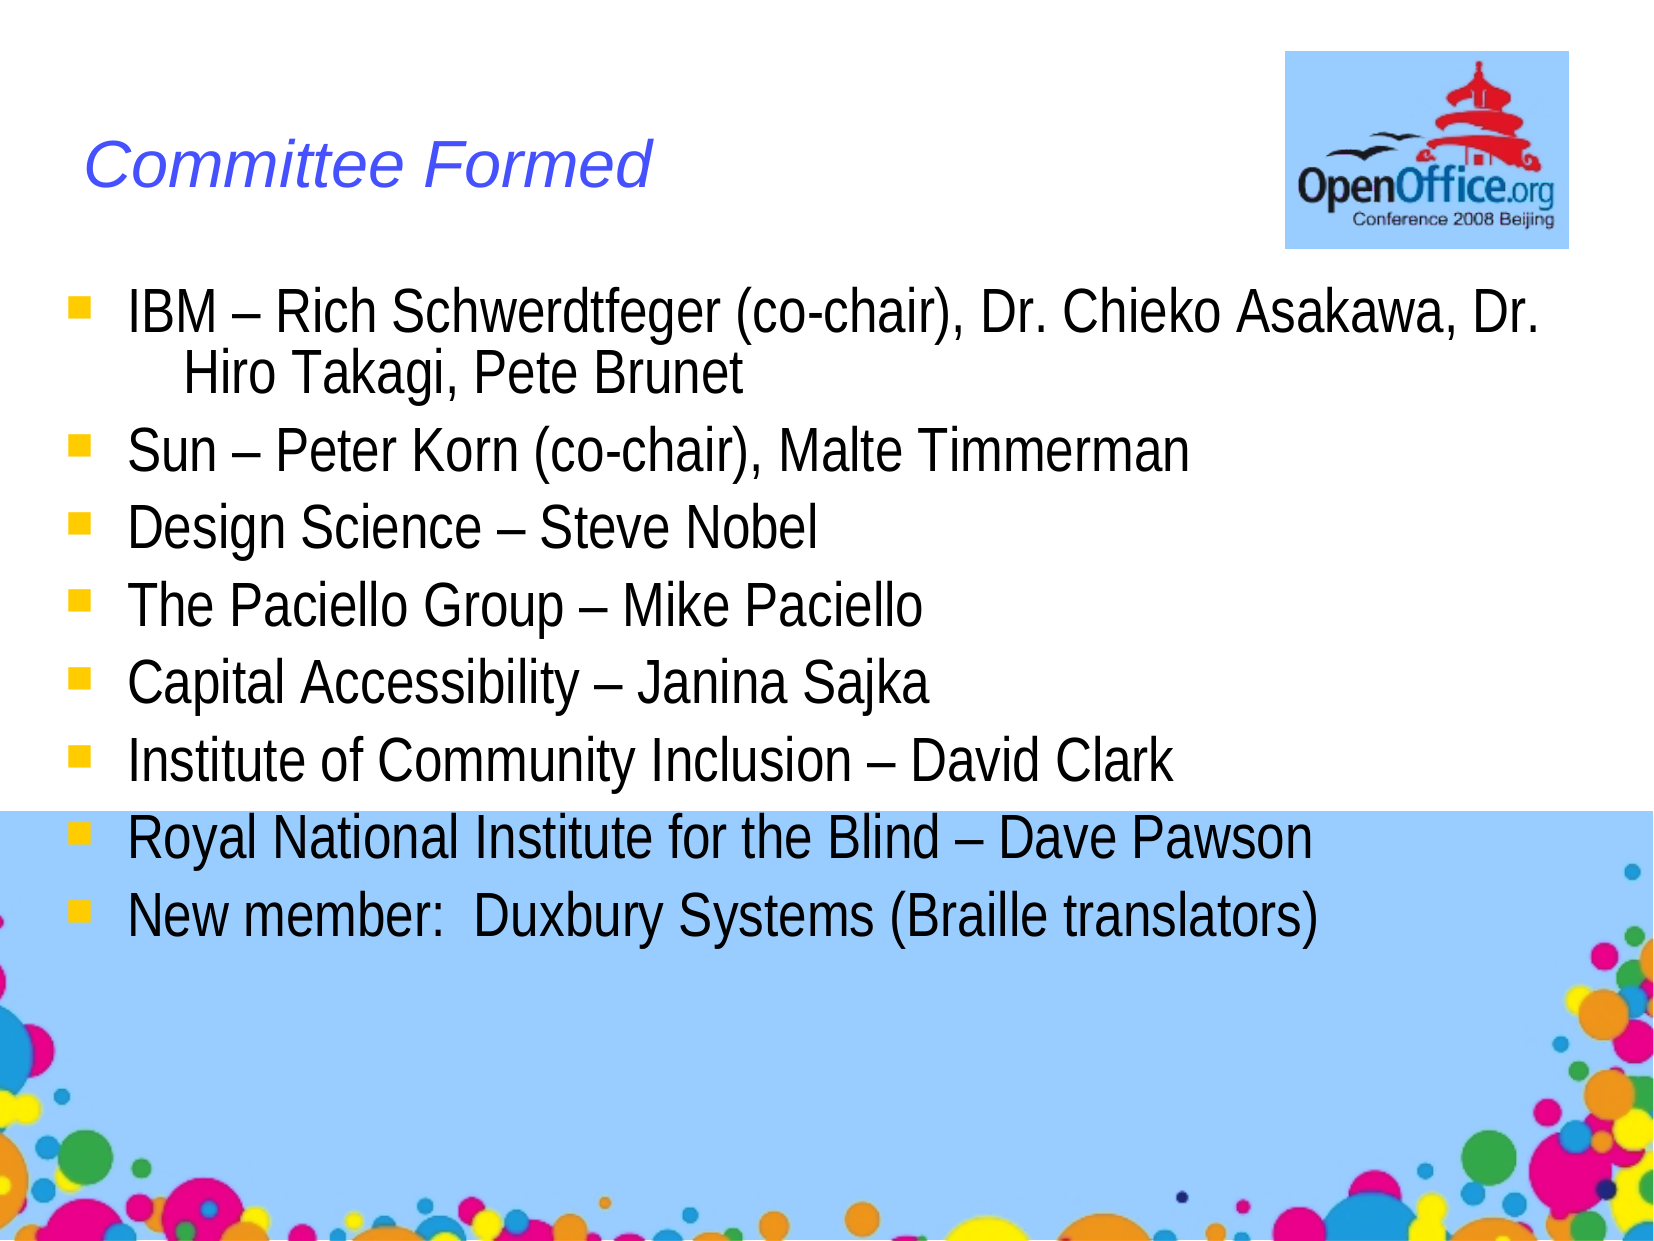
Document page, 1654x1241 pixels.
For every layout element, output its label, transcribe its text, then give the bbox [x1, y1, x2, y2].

picture [1285, 224, 1569, 250]
picture [0, 810, 1654, 1241]
list IBM – Rich Schwerdtfeger (co-chair), Dr. Chieko Asakawa, Dr. Hiro Takagi, Pete Brunet Sun – Peter Korn (co-chair), Malte Timmerman Design Science – Steve Nobel The Paciello Group – Mike Paciello Capital Accessibility – Janina Sajka Institute of Community Inclusion – David Clark Royal National Institute for the Blind – Dave Pawson New member: Duxbury Systems (Braille translators) [70, 283, 1600, 1160]
picture [1285, 51, 1569, 106]
title Committee Formed [83, 106, 1585, 224]
